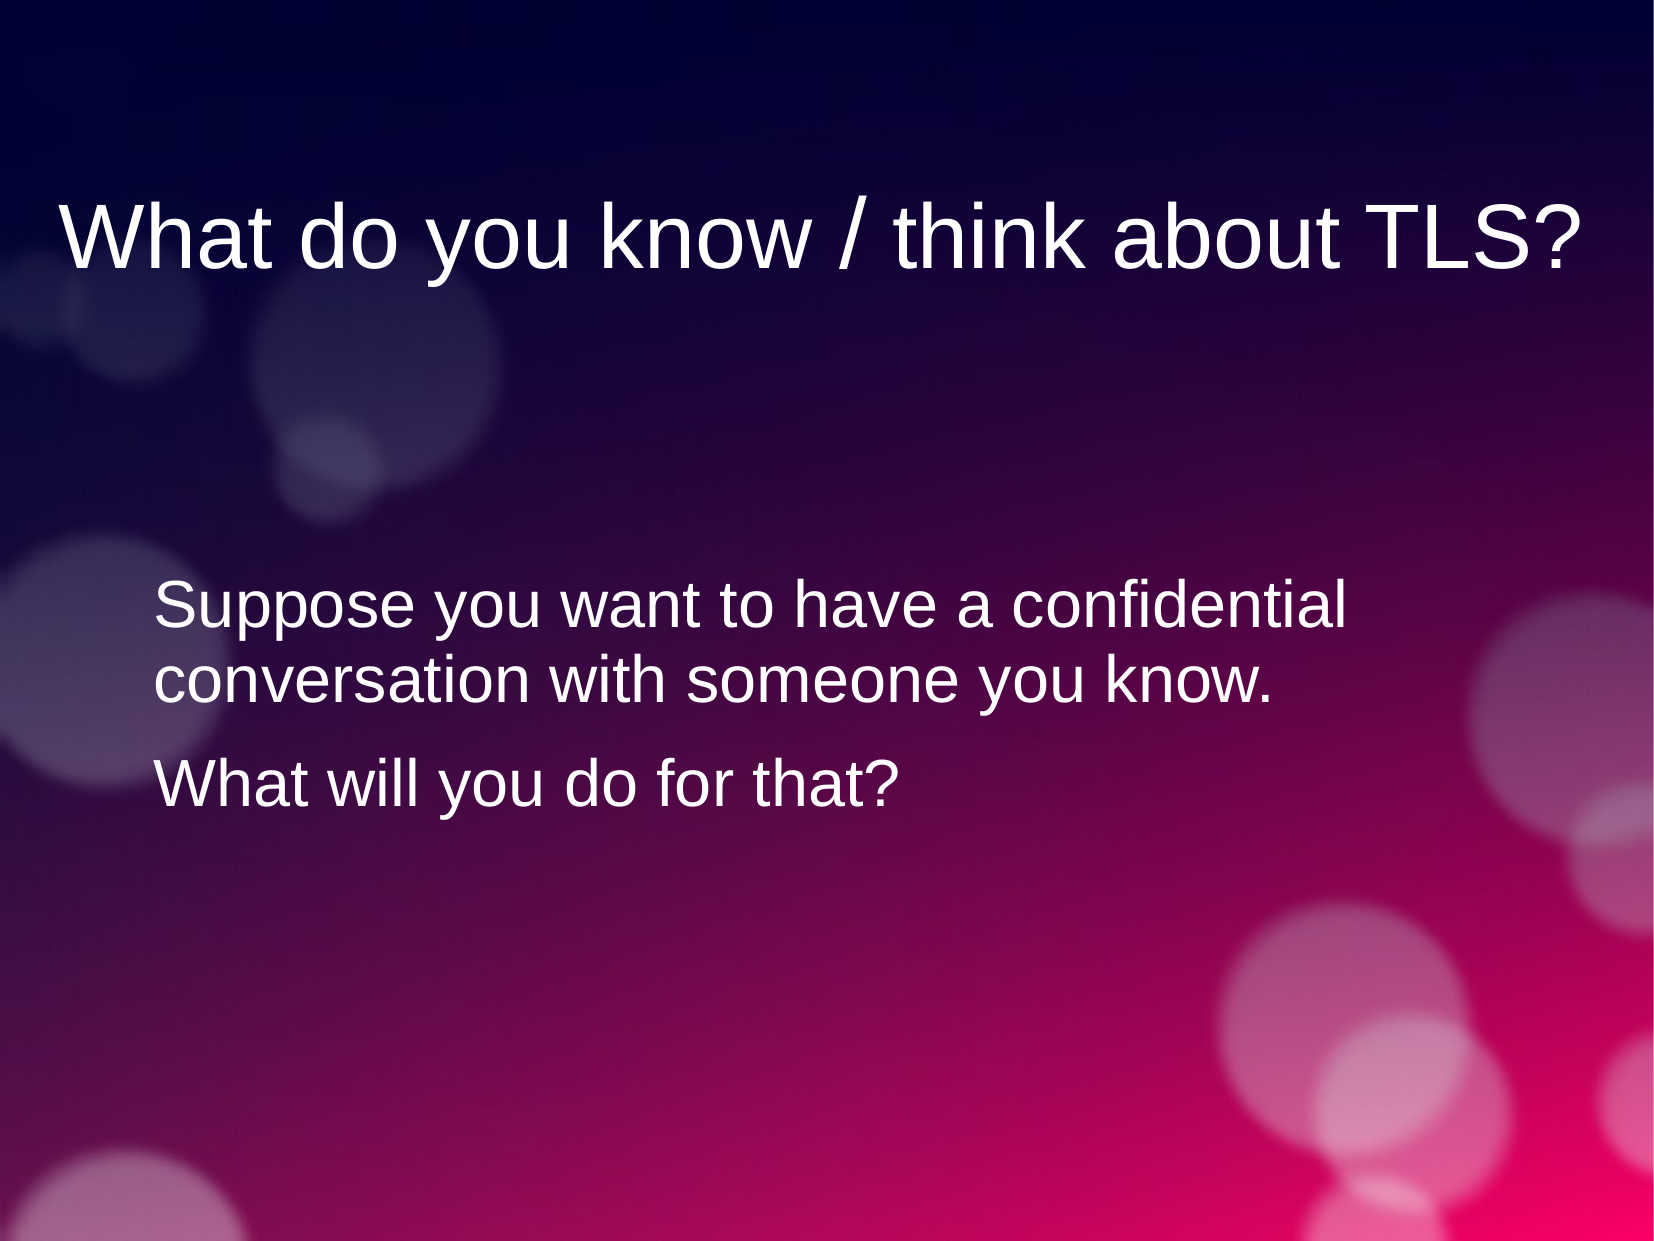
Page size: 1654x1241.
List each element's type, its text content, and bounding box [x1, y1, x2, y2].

title What do you know / think about TLS? [59, 129, 1595, 338]
picture [0, 0, 1654, 1241]
list Suppose you want to have a confidential conversation with someone you know. What will you do for that? [82, 566, 1571, 1010]
